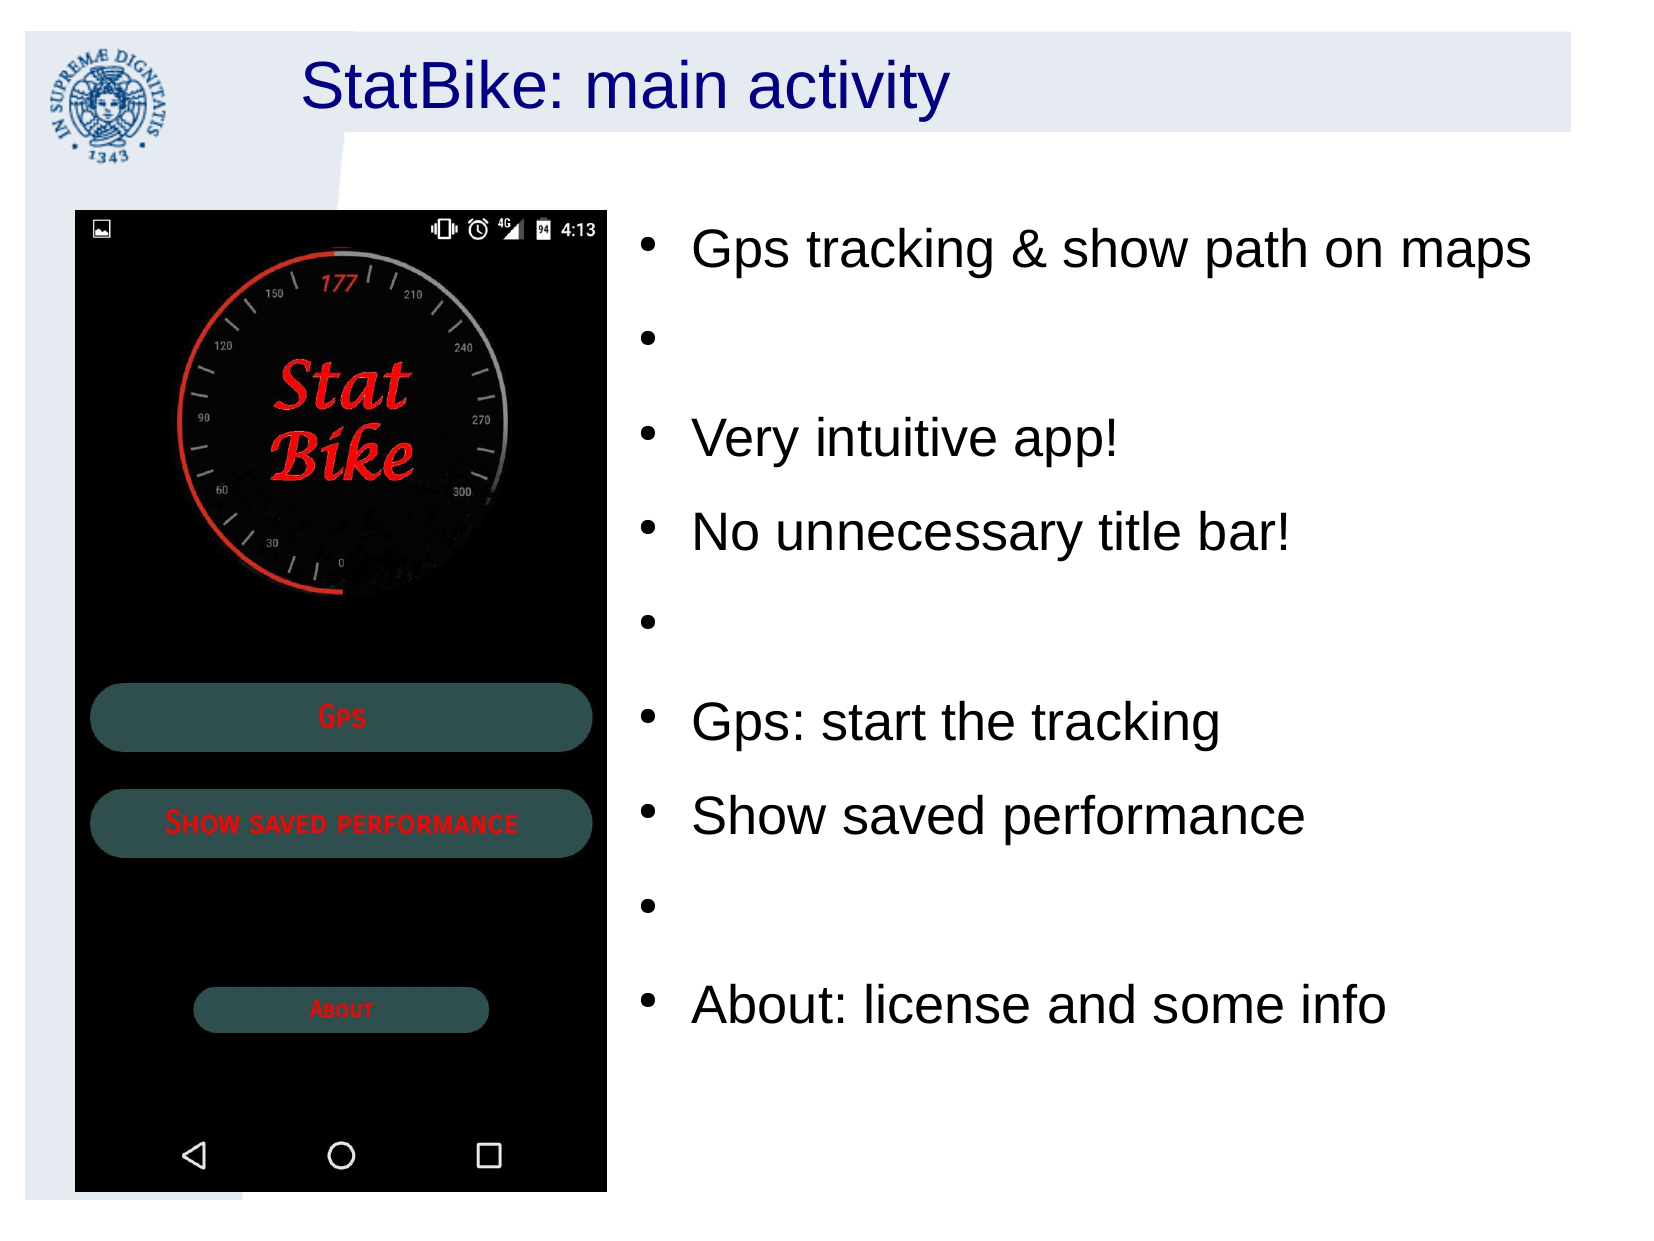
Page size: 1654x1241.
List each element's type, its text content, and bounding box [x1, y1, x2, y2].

list Gps tracking & show path on maps Very intuitive app! No unnecessary title bar! Gps: start the tracking Show saved performance About: license and some info [607, 213, 1578, 1040]
picture [75, 210, 607, 1192]
title StatBike: main activity [300, 31, 1571, 133]
